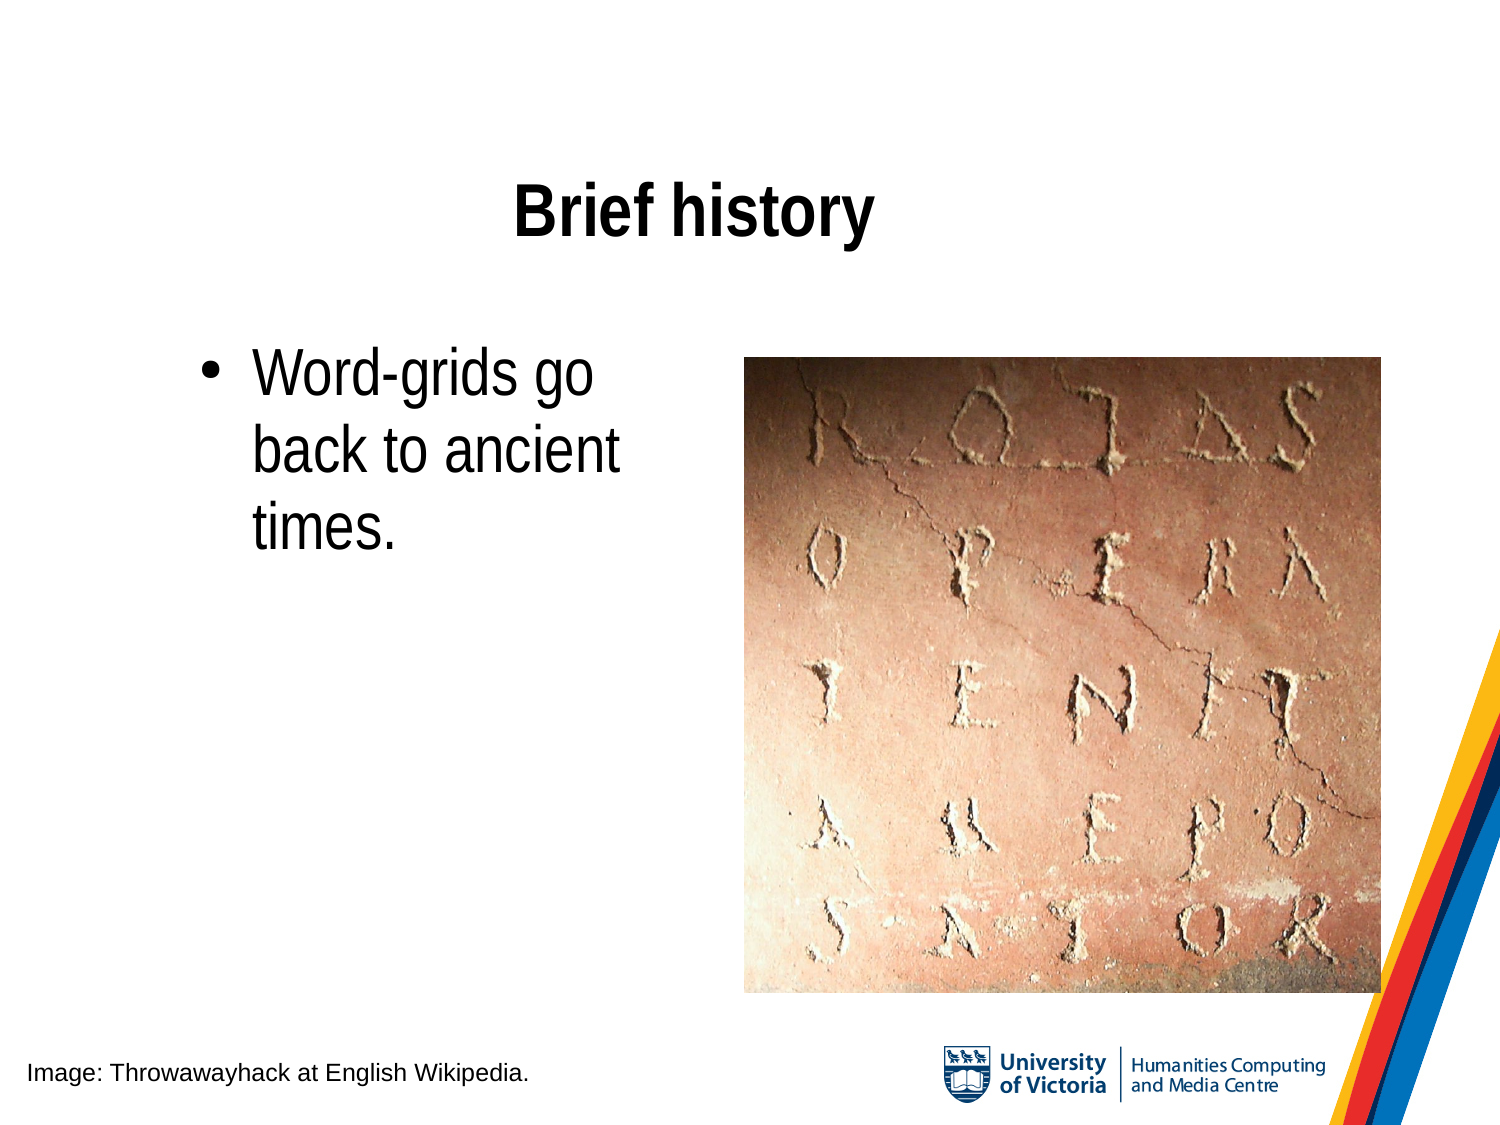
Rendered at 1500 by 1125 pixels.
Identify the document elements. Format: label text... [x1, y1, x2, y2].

list Word-grids go back to ancient times. [181, 333, 674, 1015]
picture [0, 0, 1500, 1125]
text_box Image: Throwawayhack at English Wikipedia. [11, 1051, 697, 1123]
title Brief history [181, 115, 1209, 304]
